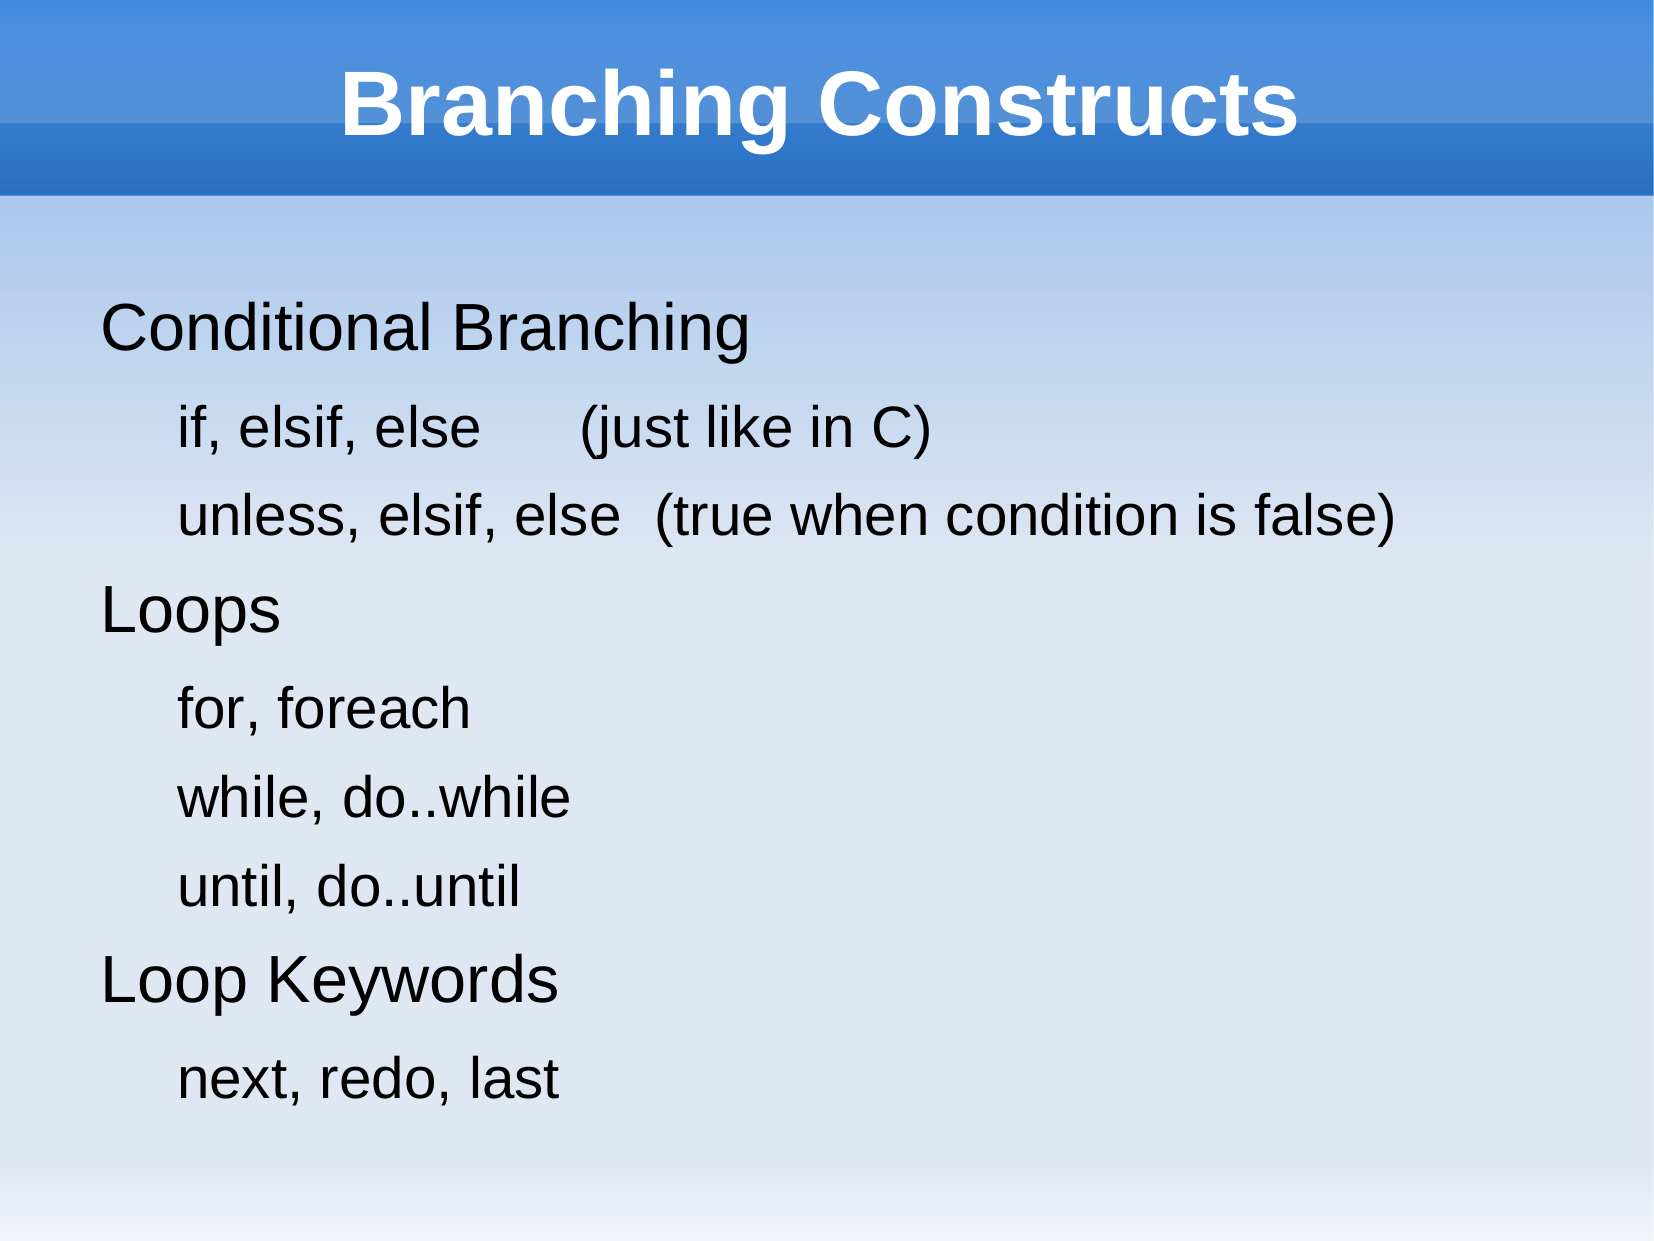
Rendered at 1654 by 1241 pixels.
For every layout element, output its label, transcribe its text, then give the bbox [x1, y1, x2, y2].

title Branching Constructs [76, 0, 1565, 208]
picture [0, 0, 1654, 1241]
list Conditional Branching if, elsif, else (just like in C) unless, elsif, else (true when condition is false) Loops for, foreach while, do..while until, do..until Loop Keywords next, redo, last [82, 290, 1571, 1112]
